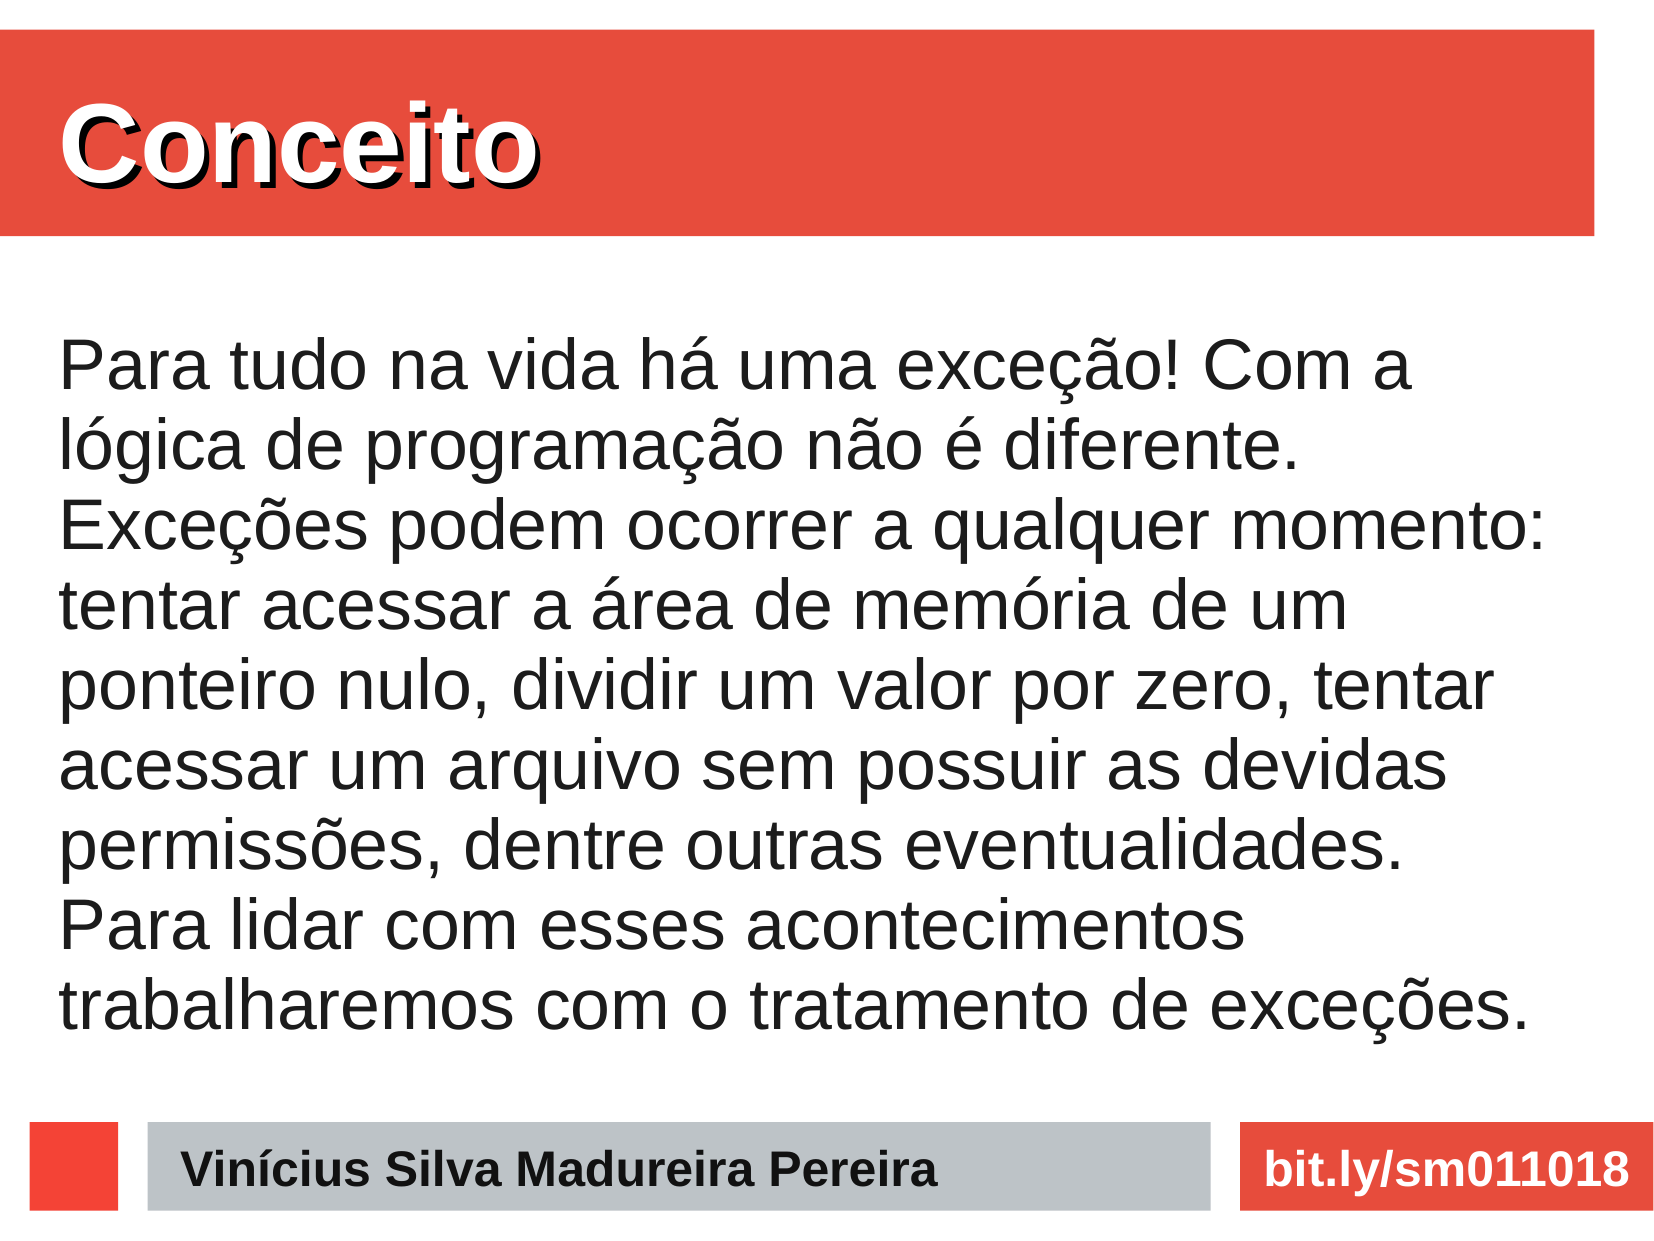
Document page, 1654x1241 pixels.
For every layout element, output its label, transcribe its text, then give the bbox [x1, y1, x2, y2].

title Conceito [59, 59, 1595, 207]
text_box bit.ly/sm011018 [1228, 1133, 1654, 1205]
text_box Vinícius Silva Madureira Pereira [165, 1133, 1170, 1205]
list Para tudo na vida há uma exceção! Com a lógica de programação não é diferente. Exceções podem ocorrer a qualquer momento: tentar acessar a área de memória de um ponteiro nulo, dividir um valor por zero, tentar acessar um arquivo sem possuir as devidas permissões, dentre outras eventualidades. Para lidar com esses acontecimentos trabalharemos com o tratamento de exceções. [59, 324, 1565, 1093]
